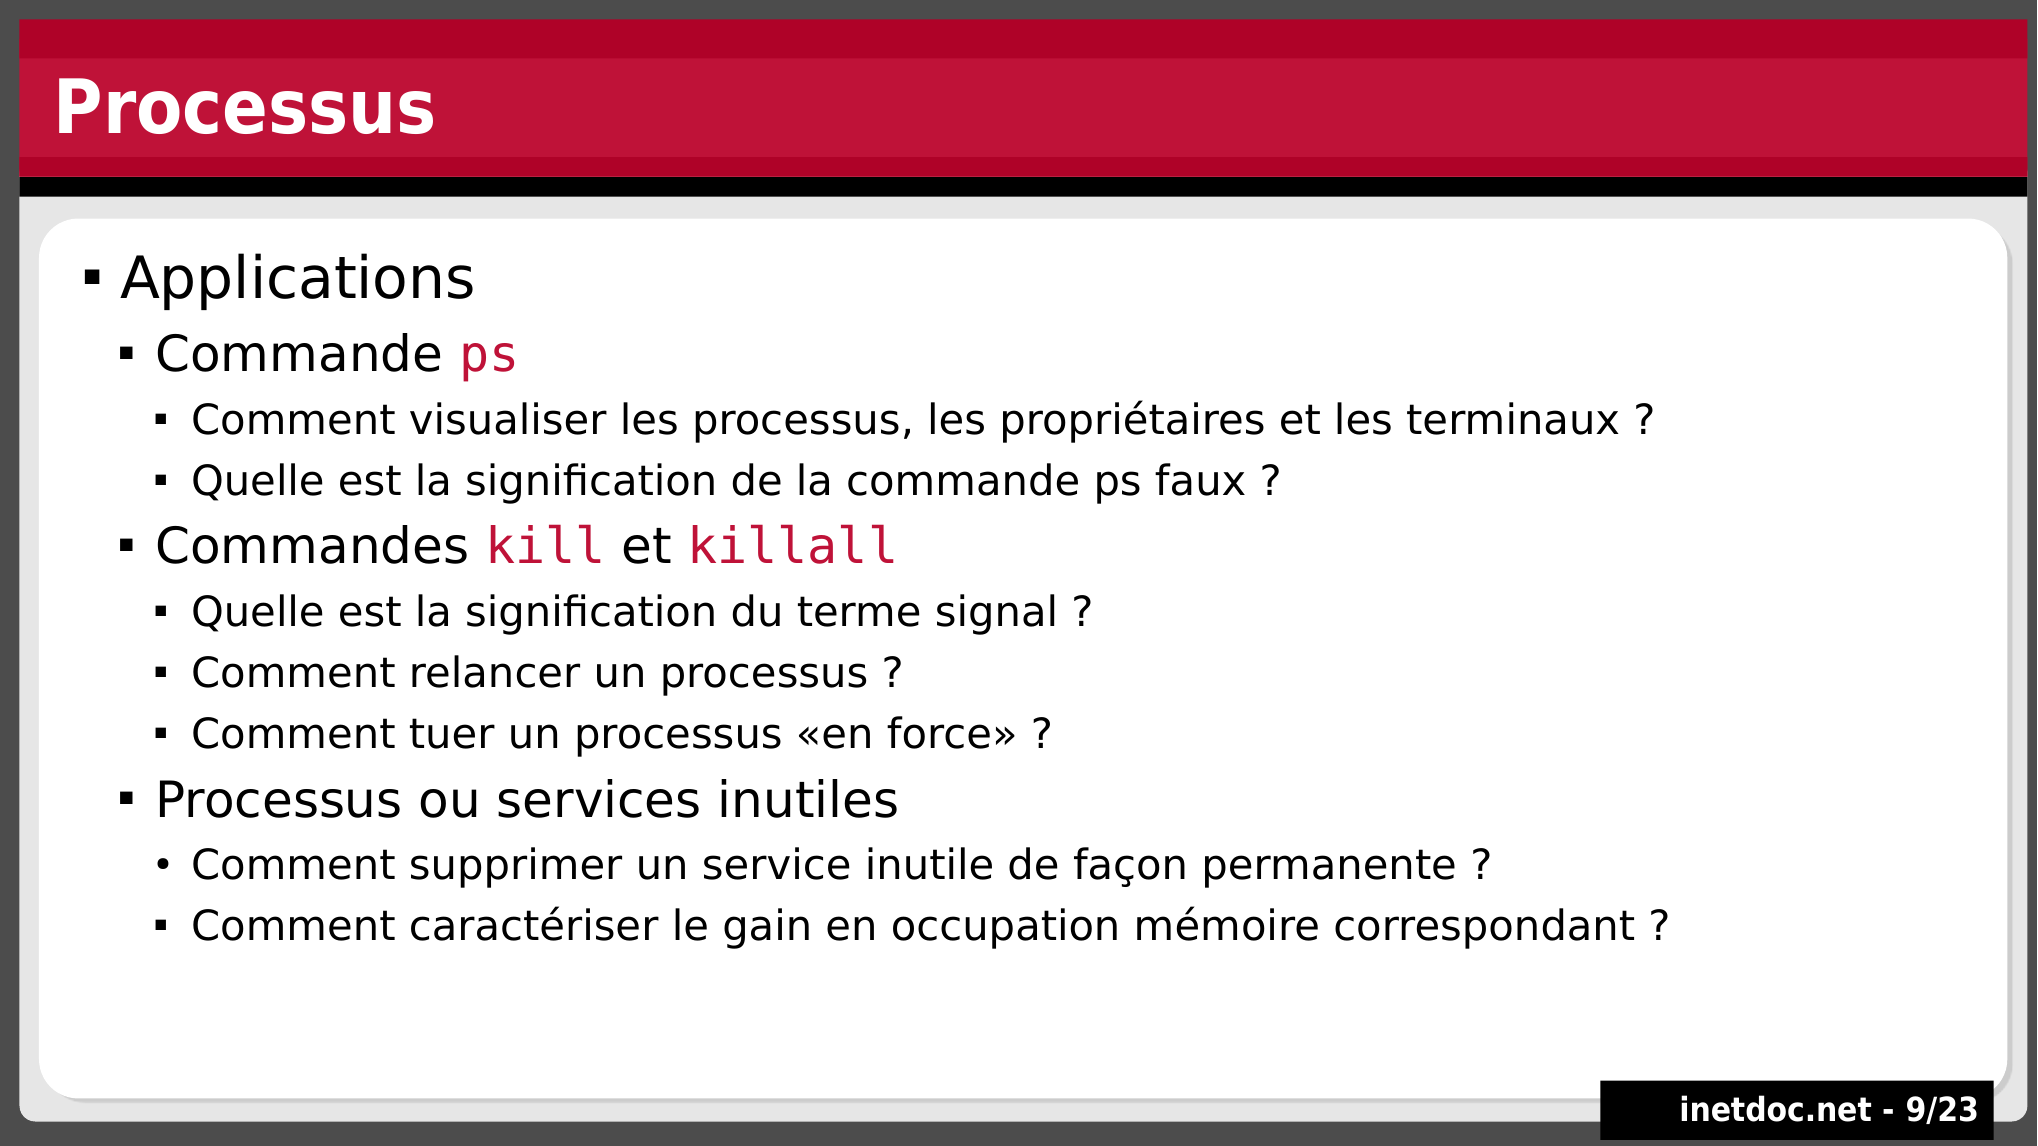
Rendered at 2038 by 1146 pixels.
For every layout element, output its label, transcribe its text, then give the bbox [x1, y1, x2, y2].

text_box inetdoc.net - <numéro>/23 [1600, 1080, 1994, 1140]
text_box [19, 19, 2028, 59]
text_box [19, 157, 2028, 1122]
text_box Processus [19, 59, 2028, 157]
text_box Applications Commande ps Comment visualiser les processus, les propriétaires et les terminaux ? Quelle est la signification de la commande ps faux ? Commandes kill et killall Quelle est la signification du terme signal ? Comment relancer un processus ? Comment tuer un processus «en force» ? Processus ou services inutiles Comment supprimer un service inutile de façon permanente ? Comment caractériser le gain en occupation mémoire correspondant ? [38, 218, 2008, 1099]
